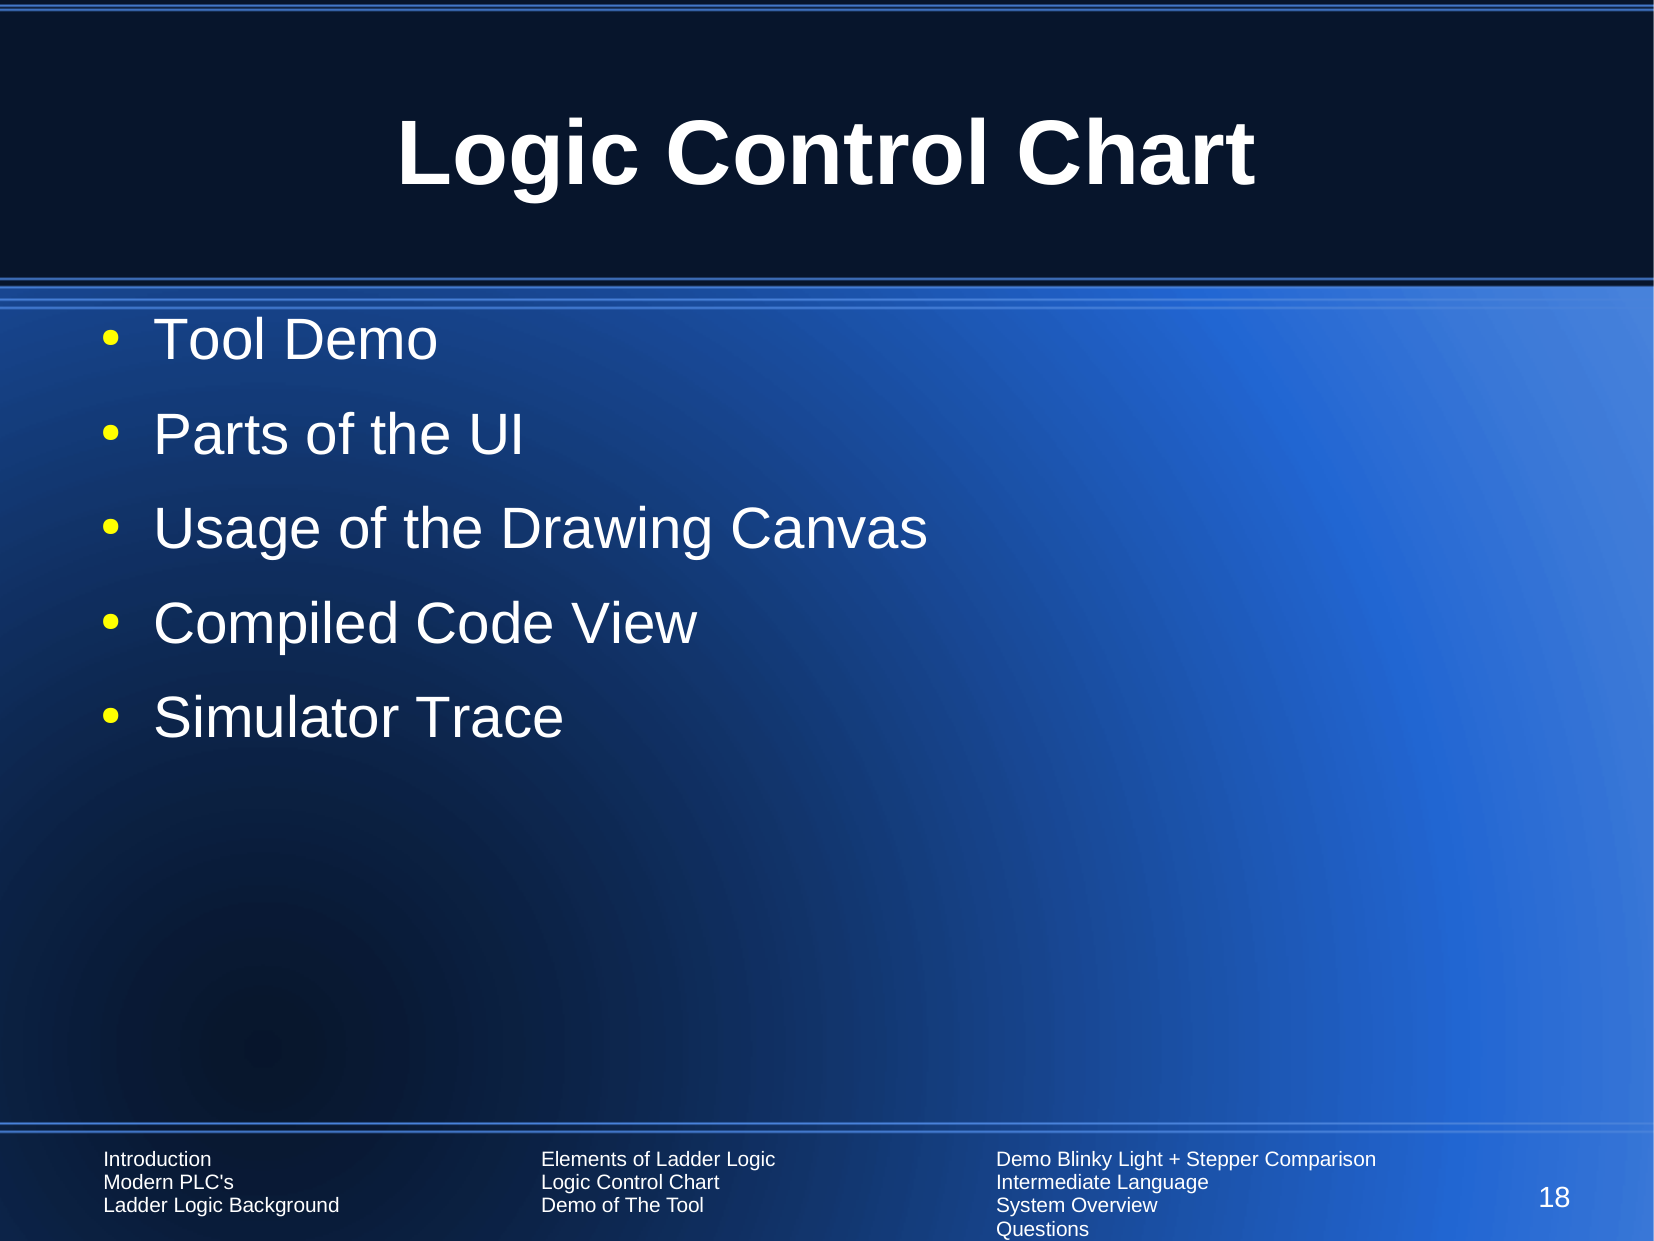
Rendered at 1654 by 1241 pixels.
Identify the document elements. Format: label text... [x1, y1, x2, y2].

title Logic Control Chart [82, 56, 1571, 250]
picture [0, 0, 1654, 1241]
list Tool Demo Parts of the UI Usage of the Drawing Canvas Compiled Code View Simulator Trace [82, 307, 1571, 1111]
